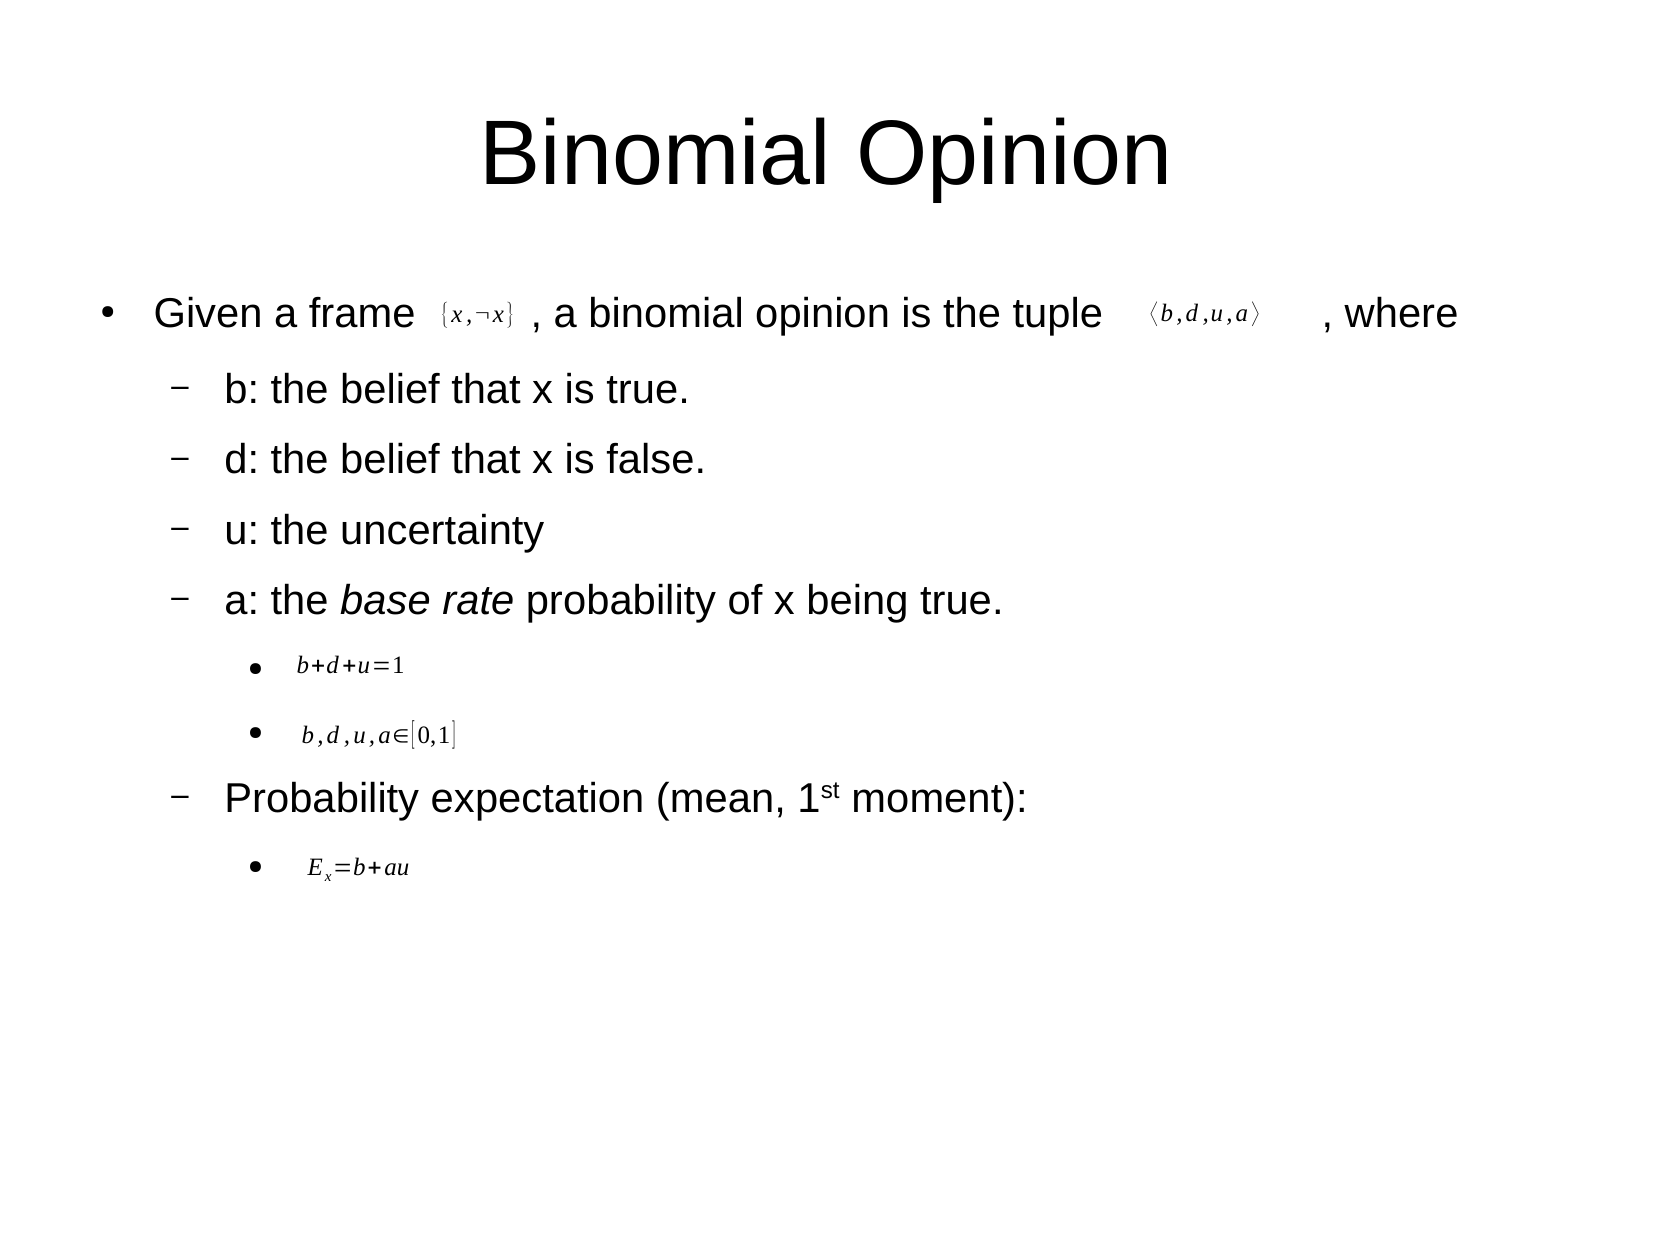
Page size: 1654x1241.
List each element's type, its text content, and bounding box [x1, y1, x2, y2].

chart [300, 853, 415, 886]
chart [1143, 300, 1266, 329]
chart [435, 300, 522, 329]
chart [290, 651, 411, 680]
list Given a frame , a binomial opinion is the tuple , where b: the belief that x is true. d: the belief that x is false. u: the uncertainty a: the base rate probability of x being true. Probability expectation (mean, 1st moment): [82, 290, 1571, 1010]
chart [295, 720, 463, 751]
title Binomial Opinion [82, 49, 1571, 257]
